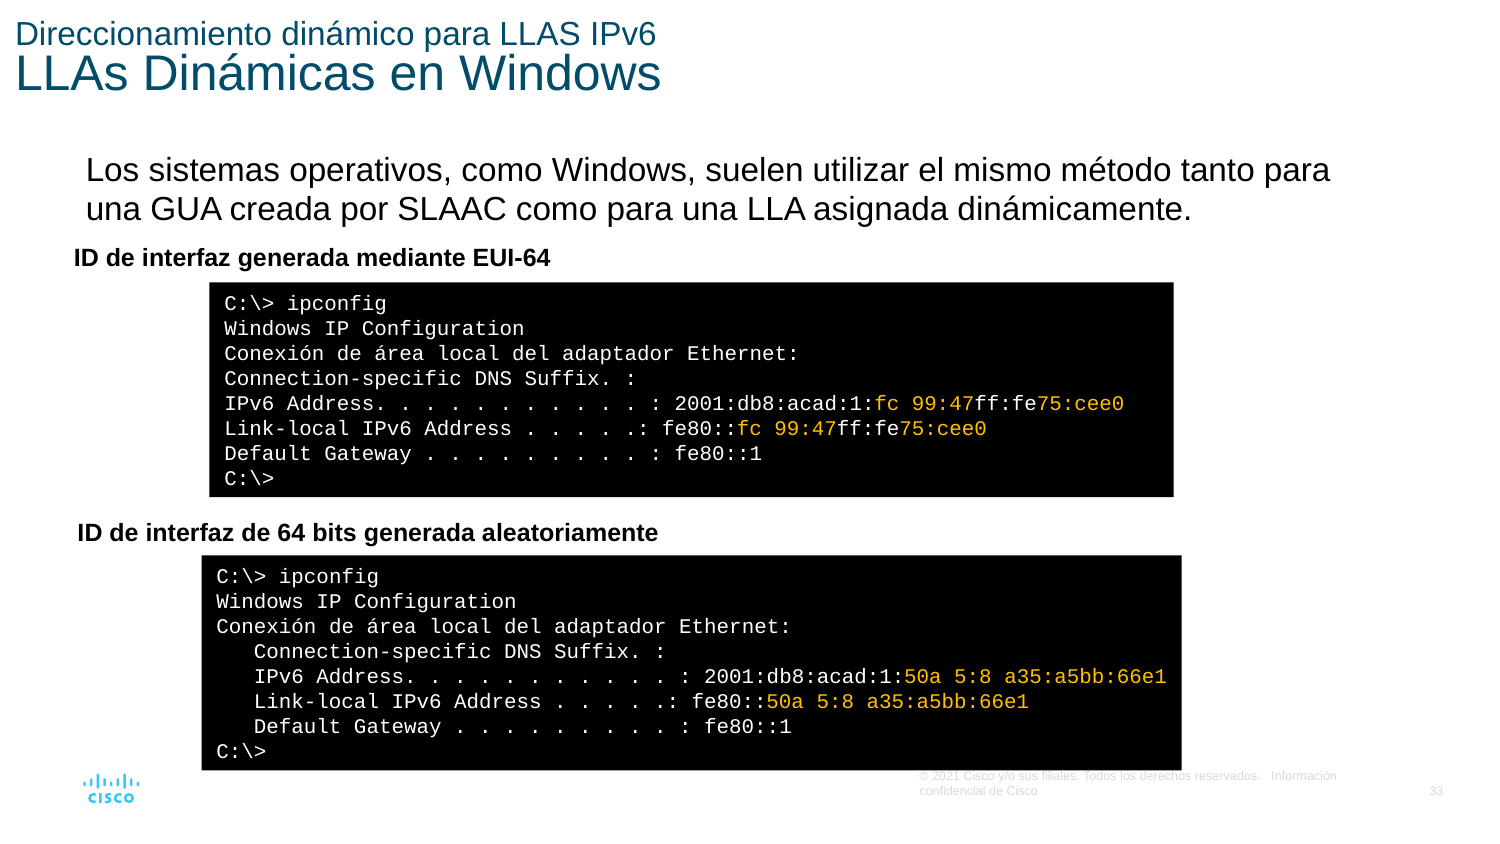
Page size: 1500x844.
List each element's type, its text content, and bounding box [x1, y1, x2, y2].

text_box ID de interfaz de 64 bits generada aleatoriamente [62, 508, 675, 554]
text_box C:\> ipconfig Windows IP Configuration Conexión de área local del adaptador Ethernet: Connection-specific DNS Suffix. : IPv6 Address. . . . . . . . . . . : 2001:db8:acad:1:fc 99:47ff:fe75:cee0 Link-local IPv6 Address . . . . .: fe80::fc 99:47ff:fe75:cee0 Default Gateway . . . . . . . . . : fe80::1 C:\> [209, 282, 1174, 498]
text_box C:\> ipconfig Windows IP Configuration Conexión de área local del adaptador Ethernet: Connection-specific DNS Suffix. : IPv6 Address. . . . . . . . . . . : 2001:db8:acad:1:50a 5:8 a35:a5bb:66e1 Link-local IPv6 Address . . . . .: fe80::50a 5:8 a35:a5bb:66e1 Default Gateway . . . . . . . . . : fe80::1 C:\> [201, 555, 1182, 771]
text_box ID de interfaz generada mediante EUI-64 [59, 233, 567, 279]
title Direccionamiento dinámico para LLAS IPv6 LLAs Dinámicas en Windows [0, 0, 1369, 121]
list Los sistemas operativos, como Windows, suelen utilizar el mismo método tanto para una GUA creada por SLAAC como para una LLA asignada dinámicamente. [70, 140, 1369, 234]
